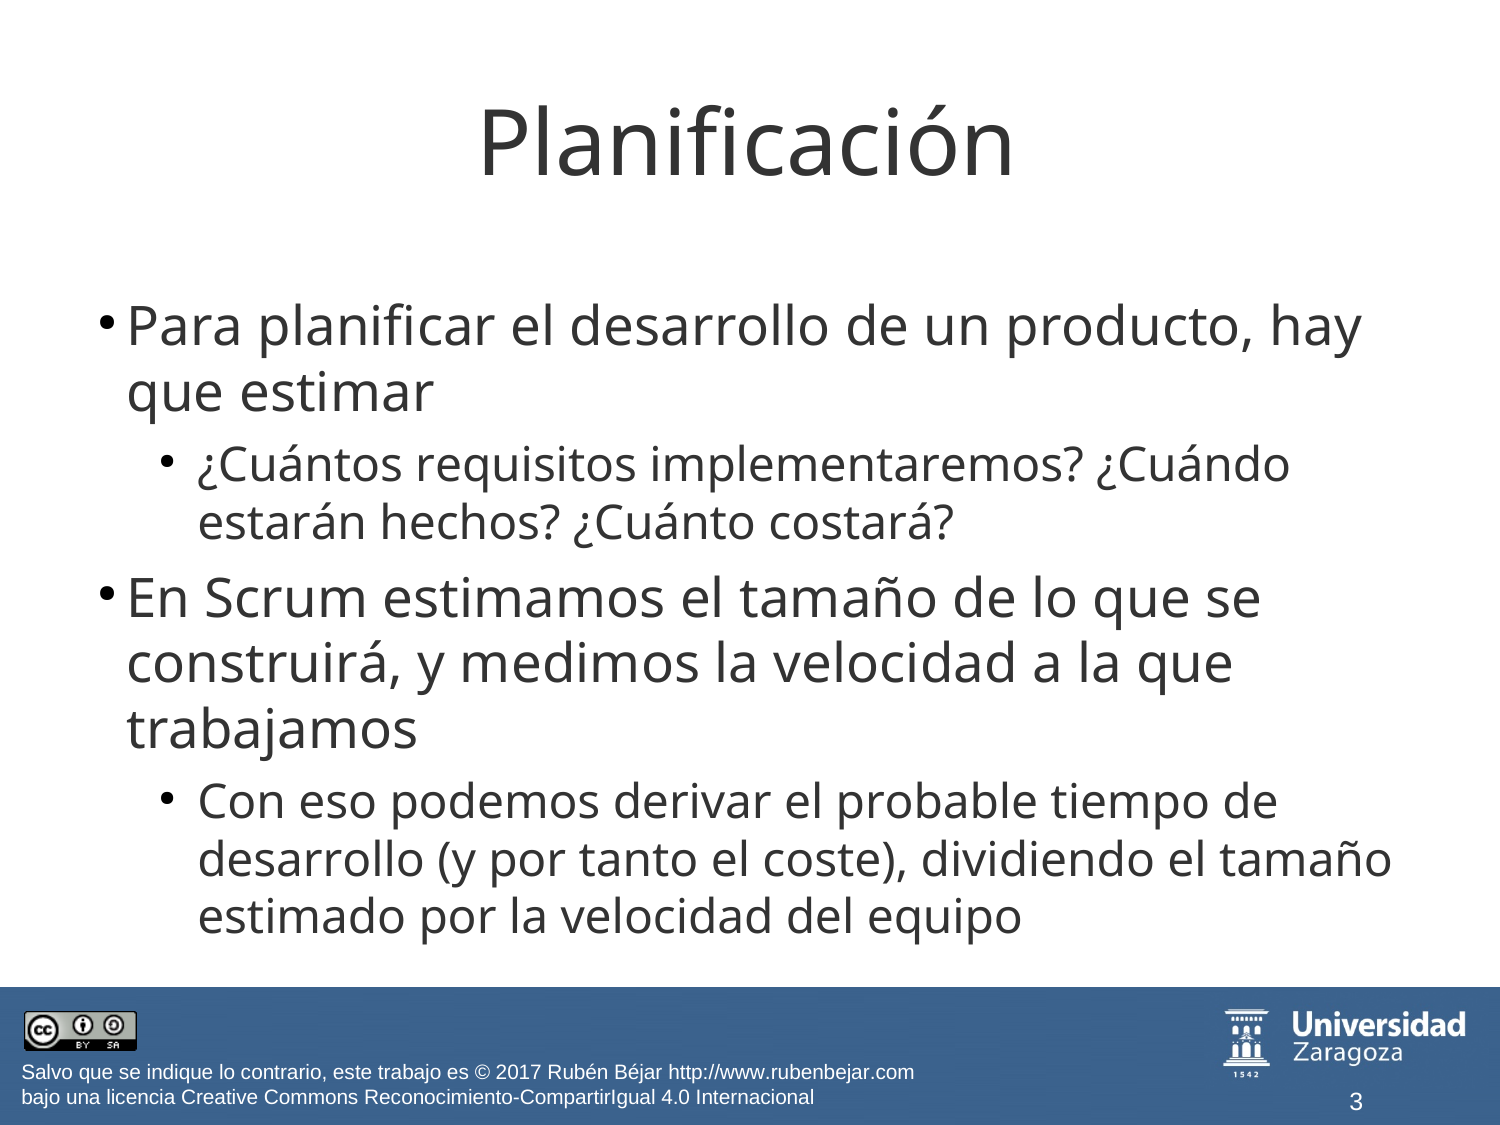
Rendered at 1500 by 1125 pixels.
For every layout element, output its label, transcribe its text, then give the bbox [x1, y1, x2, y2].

picture [0, 987, 1500, 1125]
list Para planificar el desarrollo de un producto, hay que estimar ¿Cuántos requisitos implementaremos? ¿Cuándo estarán hechos? ¿Cuánto costará? En Scrum estimamos el tamaño de lo que se construirá, y medimos la velocidad a la que trabajamos Con eso podemos derivar el probable tiempo de desarrollo (y por tanto el coste), dividiendo el tamaño estimado por la velocidad del equipo [82, 283, 1418, 957]
title Planificación [74, 21, 1420, 257]
